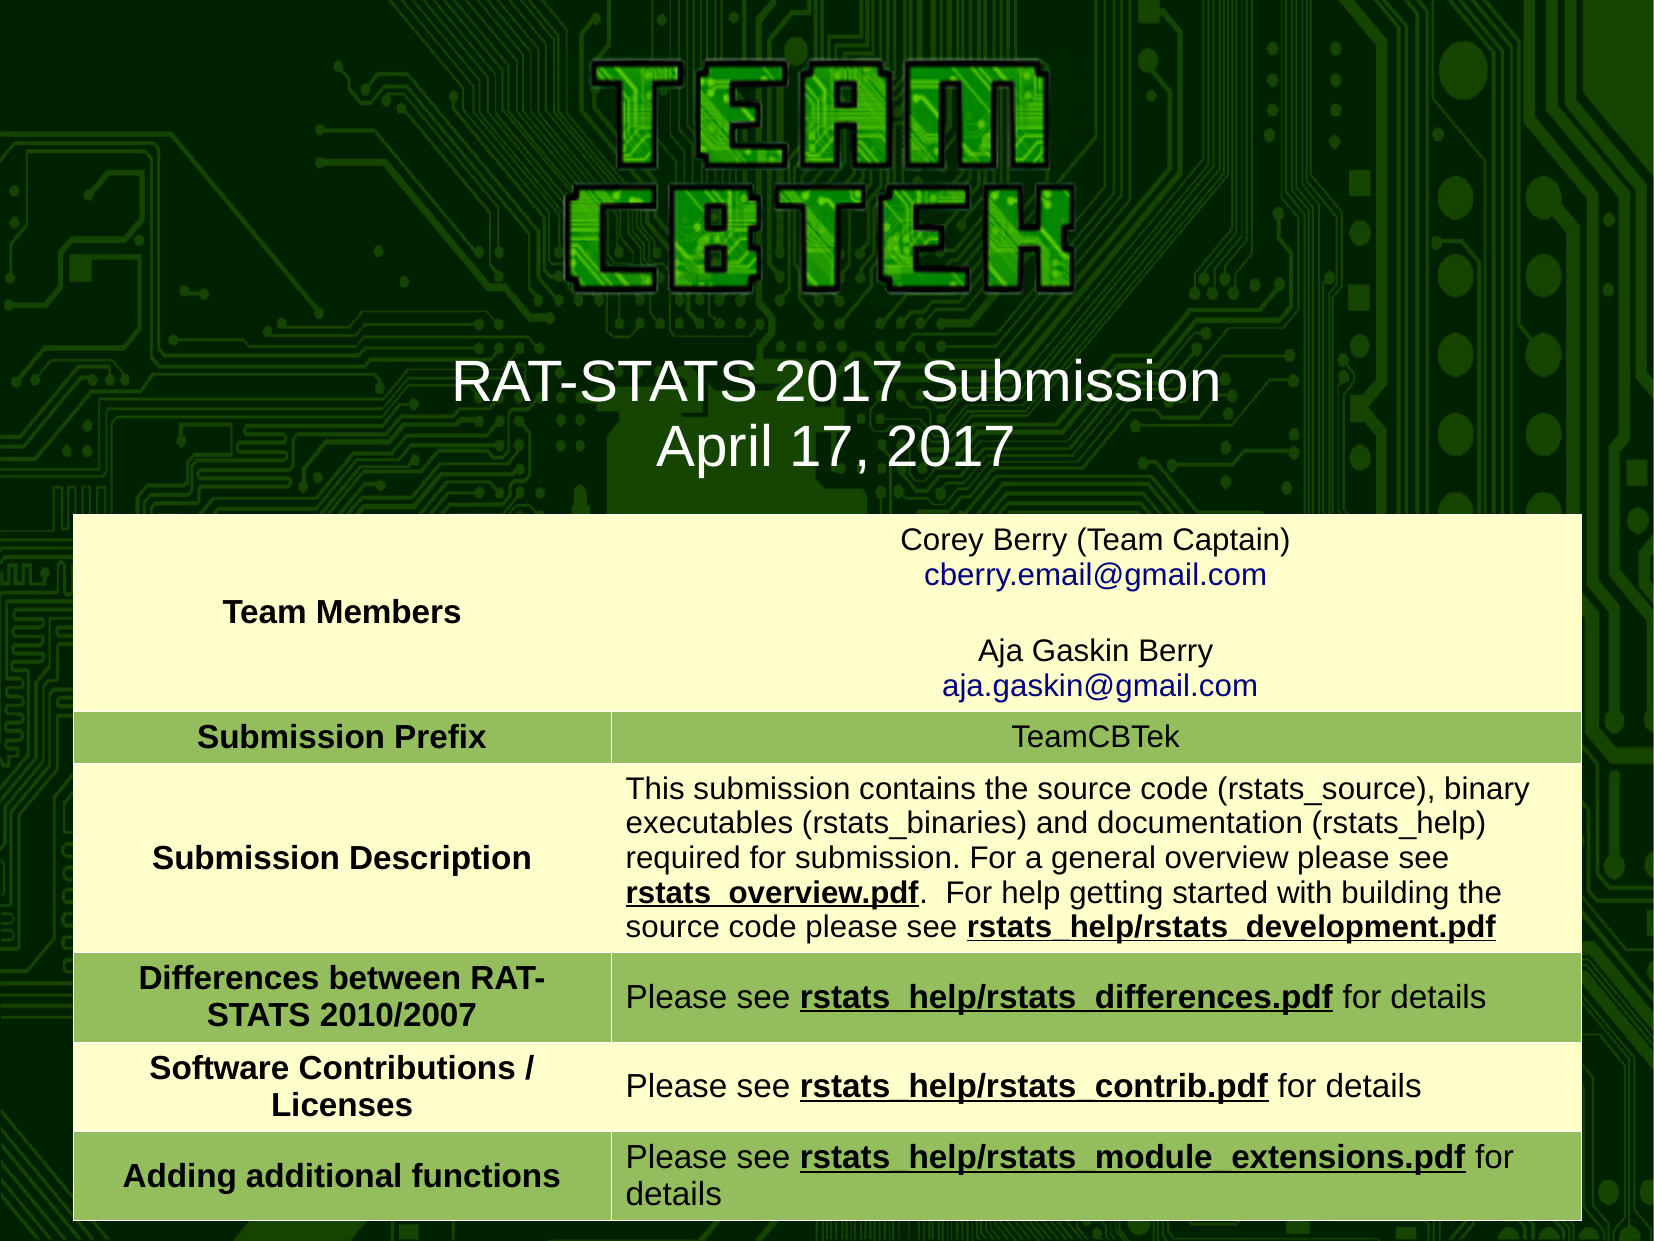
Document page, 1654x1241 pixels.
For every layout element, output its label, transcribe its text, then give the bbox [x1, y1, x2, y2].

table_cell Differences between RAT-STATS 2010/2007 [74, 953, 611, 1042]
title RAT-STATS 2017 Submission April 17, 2017 [92, 325, 1581, 502]
table_cell This submission contains the source code (rstats_source), binary executables (rstats_binaries) and documentation (rstats_help) required for submission. For a general overview please see rstats_overview.pdf. For help getting started with building the source code please see rstats_help/rstats_development.pdf [612, 764, 1581, 952]
table_header Team Members [74, 515, 611, 711]
table_cell Submission Description [74, 764, 611, 952]
table_header Corey Berry (Team Captain) cberry.email@gmail.com Aja Gaskin Berry aja.gaskin@gmail.com [612, 515, 1581, 711]
table_cell Adding additional functions [74, 1132, 611, 1220]
table_cell Software Contributions / Licenses [74, 1043, 611, 1131]
table_cell TeamCBTek [612, 712, 1581, 763]
table_cell Please see rstats_help/rstats_contrib.pdf for details [612, 1043, 1581, 1131]
picture [0, 0, 1654, 1241]
table_cell Please see rstats_help/rstats_differences.pdf for details [612, 953, 1581, 1042]
table_cell Please see rstats_help/rstats_module_extensions.pdf for details [612, 1132, 1581, 1220]
table_cell Submission Prefix [74, 712, 611, 763]
